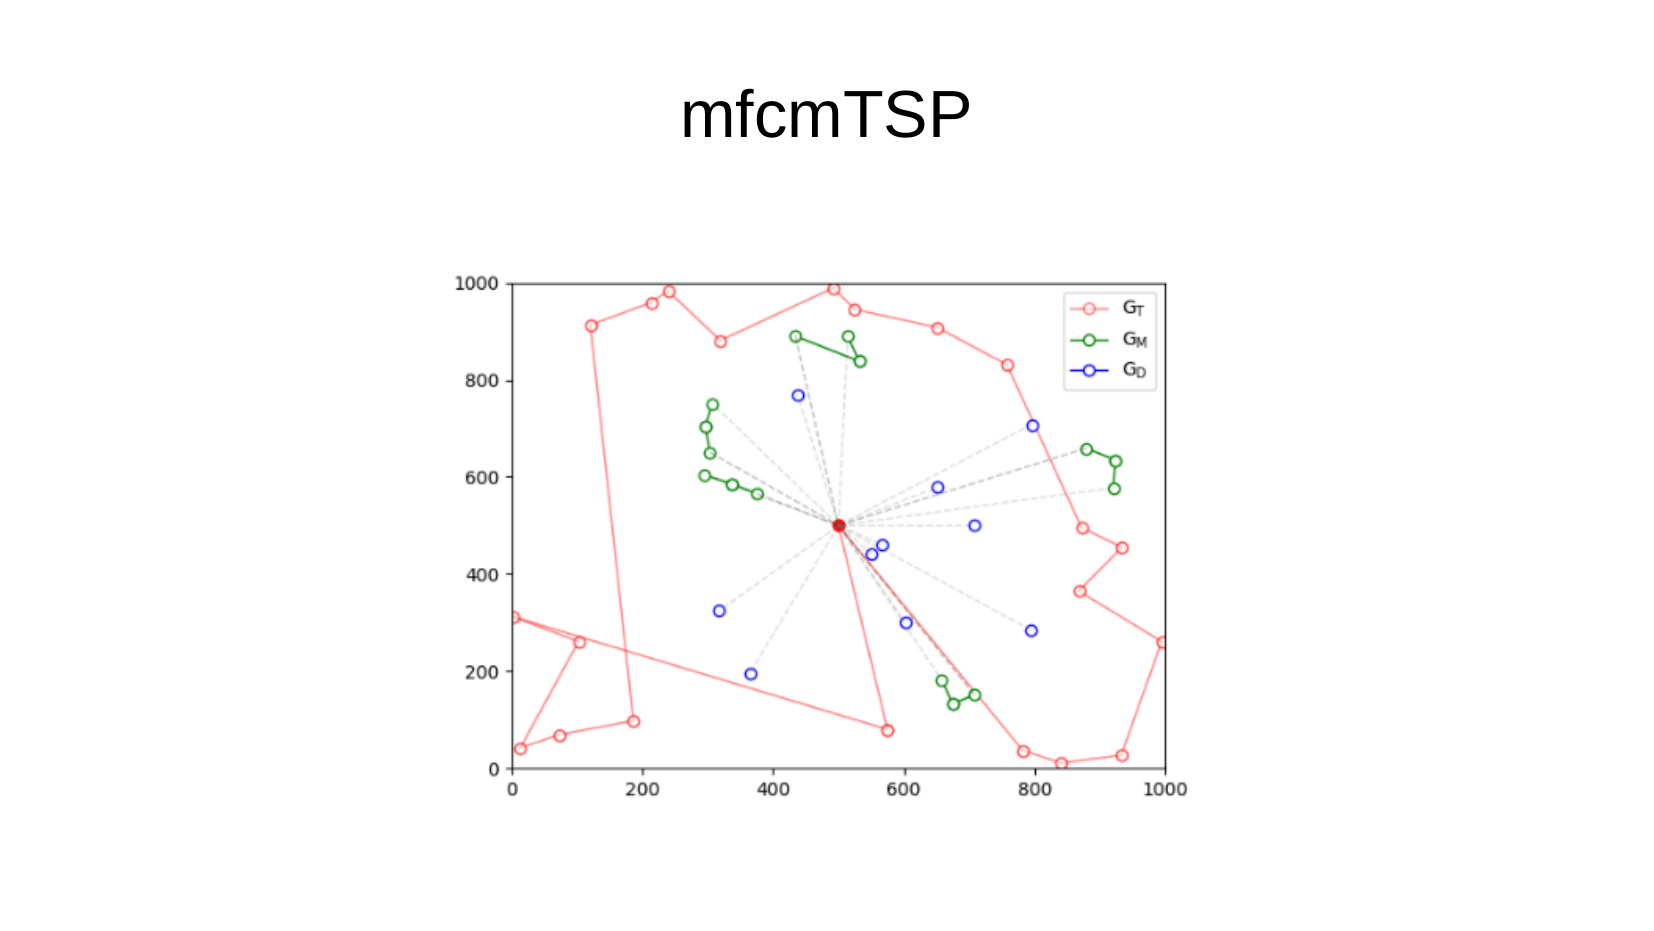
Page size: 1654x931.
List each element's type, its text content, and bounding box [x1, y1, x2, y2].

title mfcmTSP [82, 37, 1571, 193]
picture [446, 262, 1201, 816]
